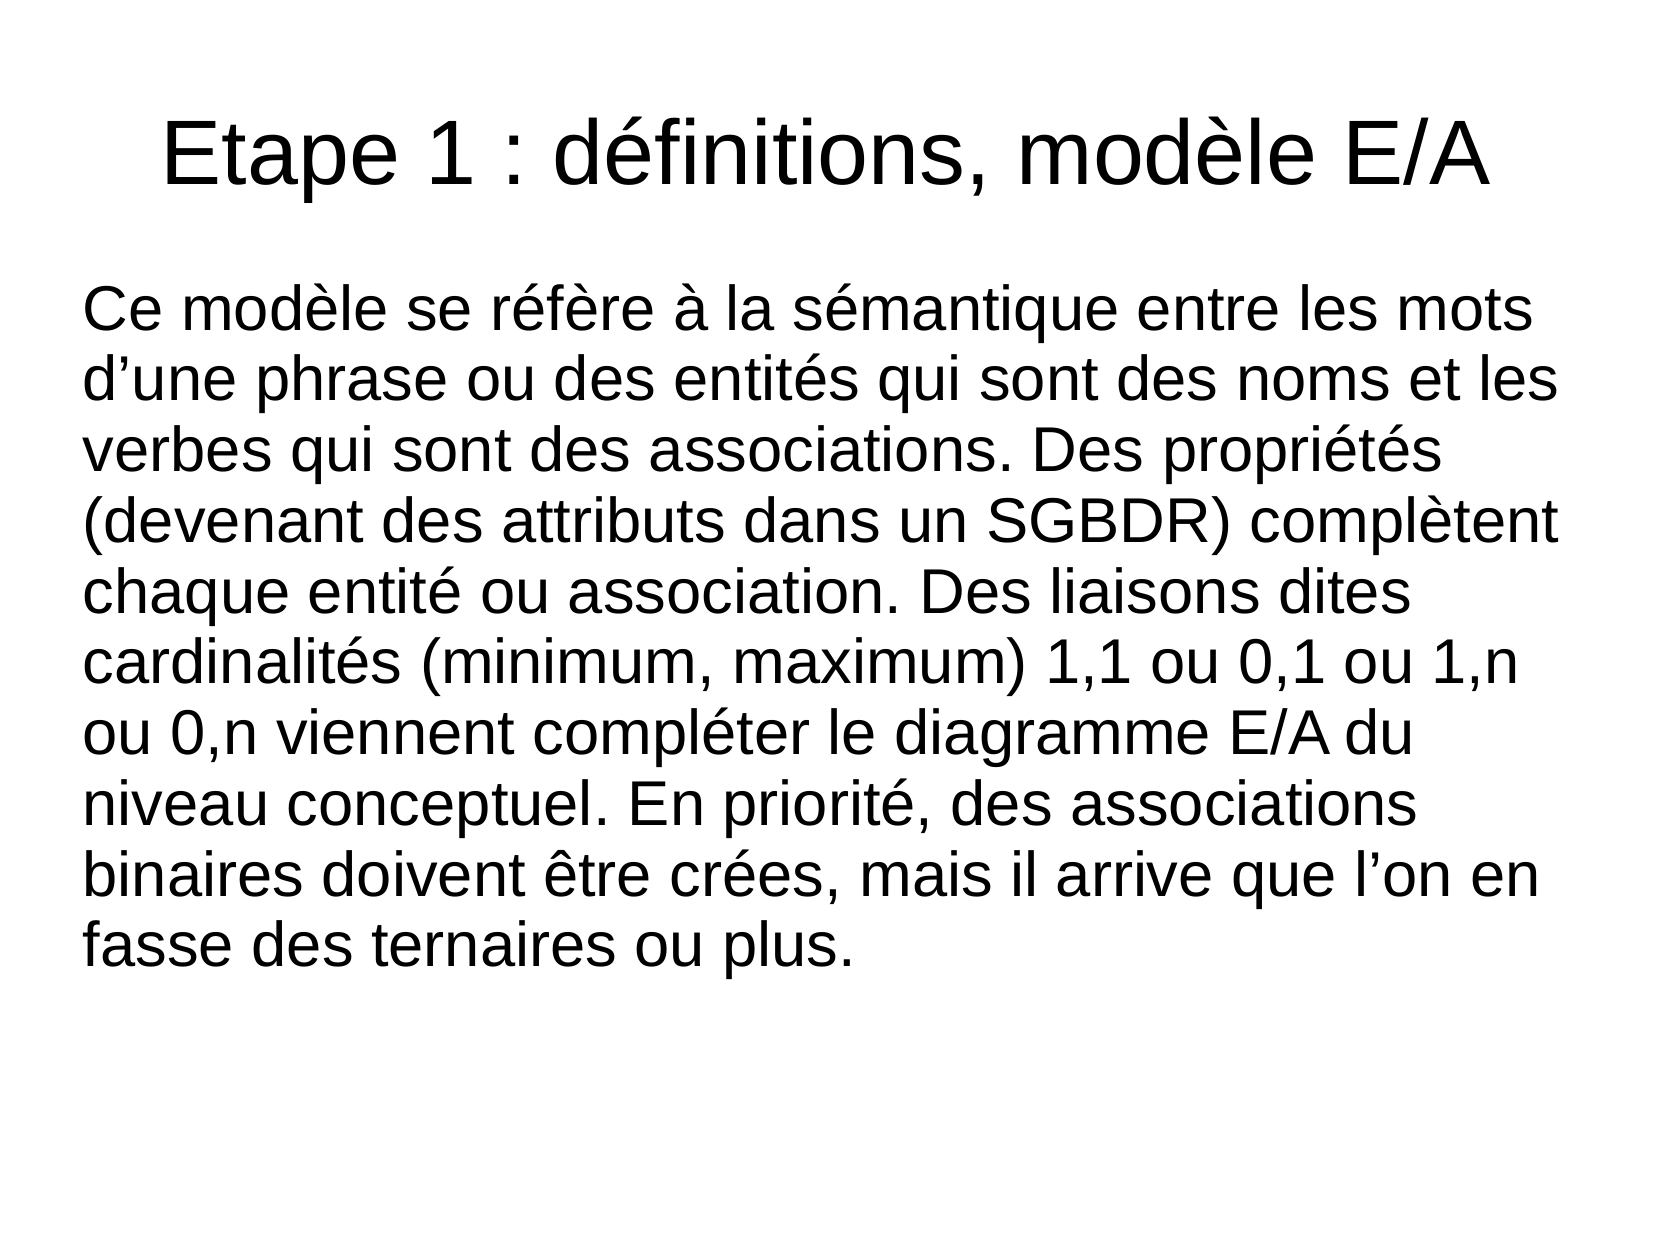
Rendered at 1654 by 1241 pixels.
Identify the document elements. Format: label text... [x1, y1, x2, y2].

title Etape 1 : définitions, modèle E/A [82, 49, 1571, 257]
list Ce modèle se réfère à la sémantique entre les mots d’une phrase ou des entités qui sont des noms et les verbes qui sont des associations. Des propriétés (devenant des attributs dans un SGBDR) complètent chaque entité ou association. Des liaisons dites cardinalités (minimum, maximum) 1,1 ou 0,1 ou 1,n ou 0,n viennent compléter le diagramme E/A du niveau conceptuel. En priorité, des associations binaires doivent être crées, mais il arrive que l’on en fasse des ternaires ou plus. [82, 272, 1571, 993]
